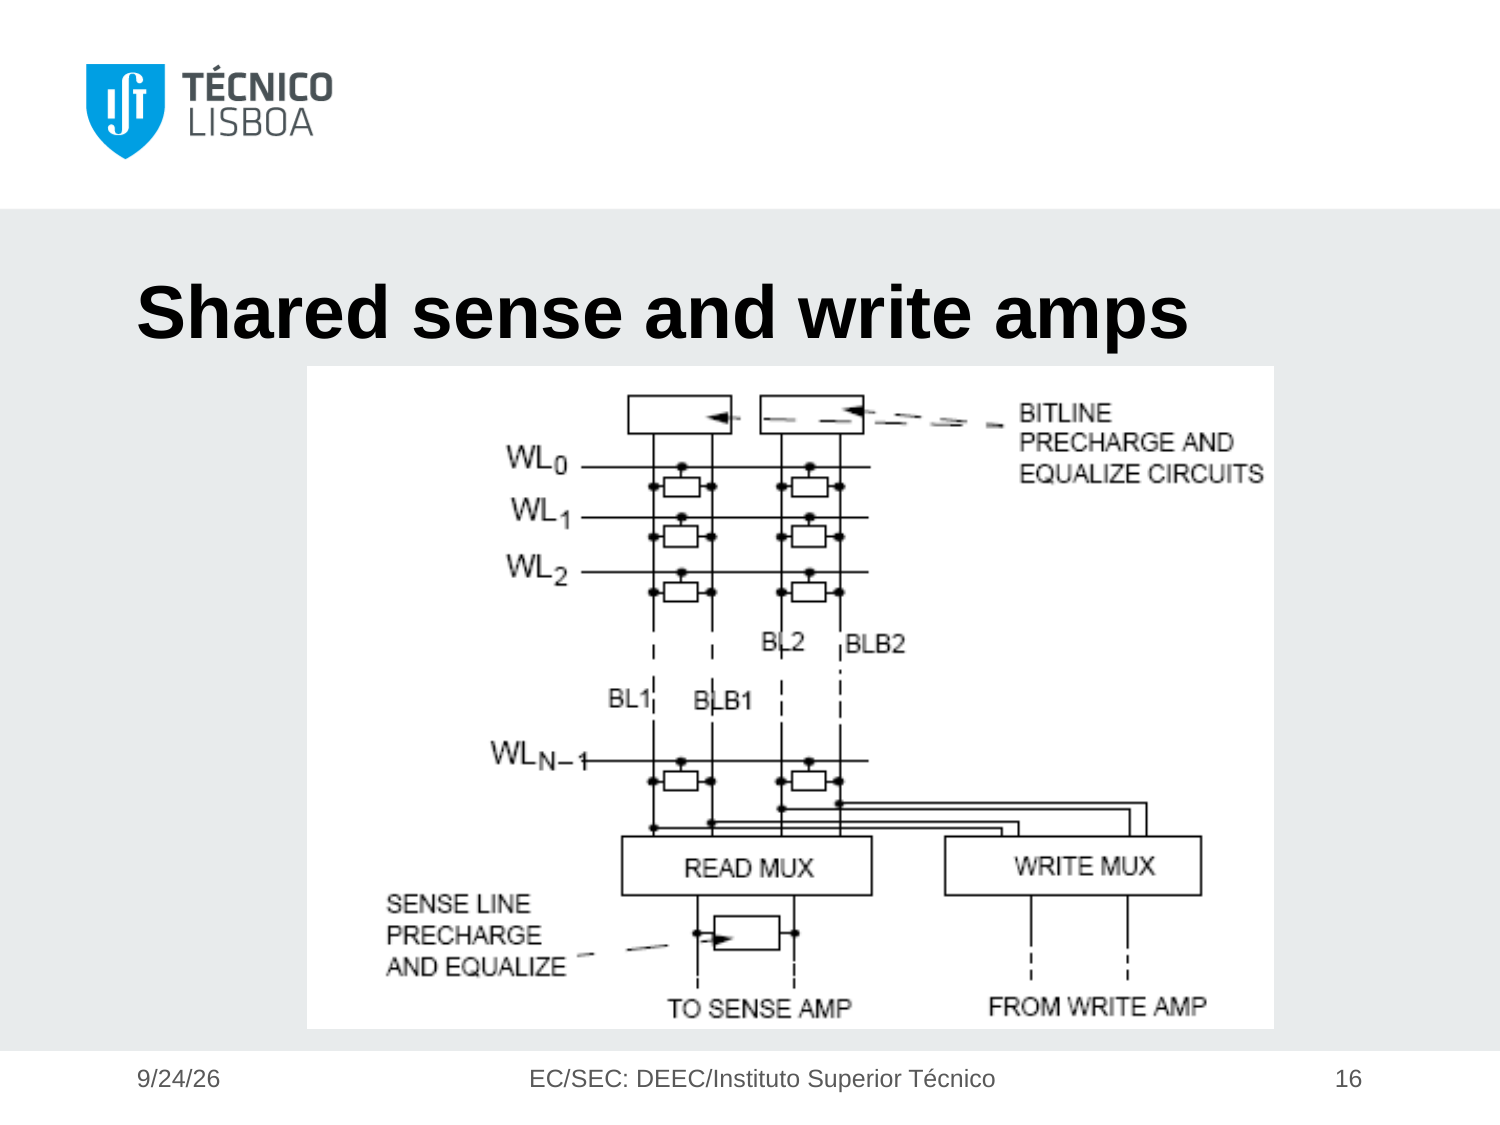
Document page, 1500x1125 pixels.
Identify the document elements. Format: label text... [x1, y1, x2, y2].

slide_number 12/10/20 [121, 1052, 425, 1103]
footer EC/SEC: DEEC/Instituto Superior Técnico [512, 1052, 1021, 1103]
picture [0, 0, 1500, 1125]
slide_number <number> [1077, 1052, 1378, 1103]
title Shared sense and write amps [121, 237, 1378, 381]
